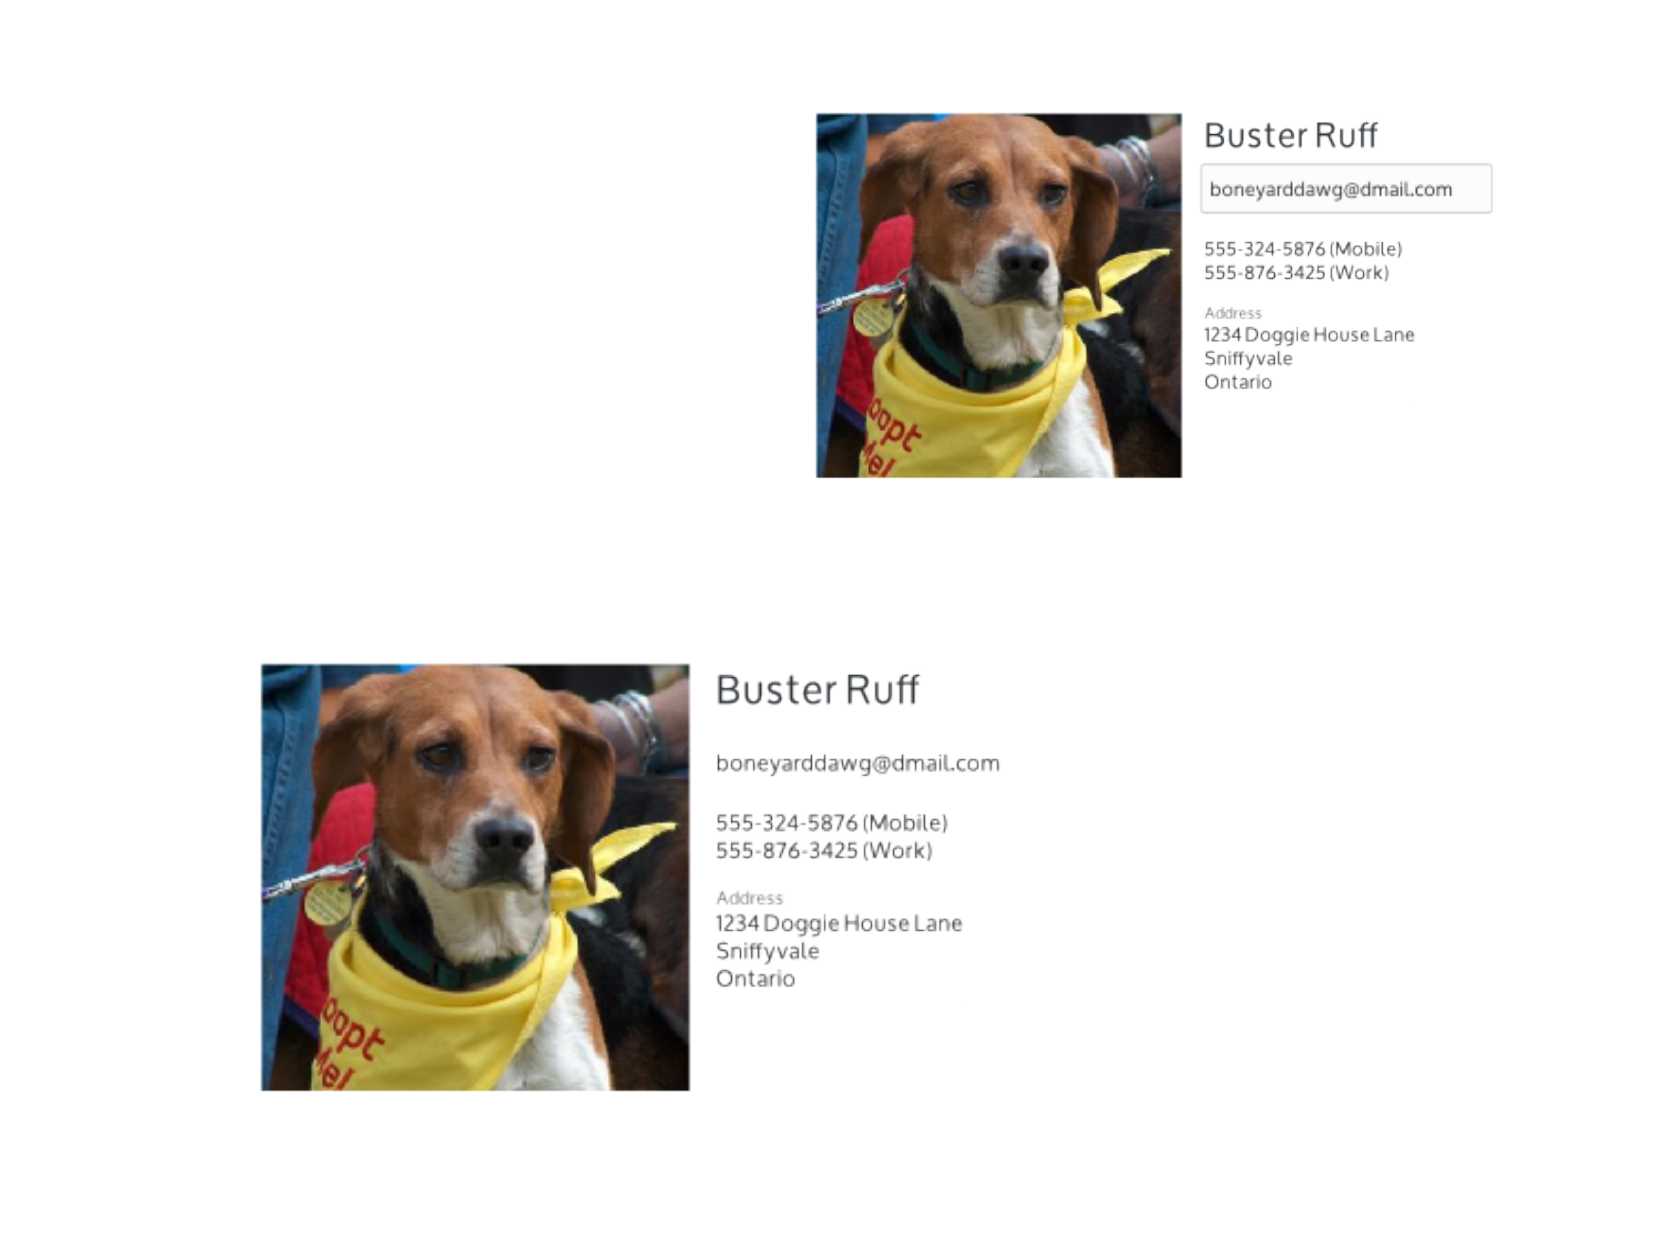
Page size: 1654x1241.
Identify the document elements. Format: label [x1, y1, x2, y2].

picture [746, 45, 1503, 541]
picture [179, 584, 1066, 1165]
